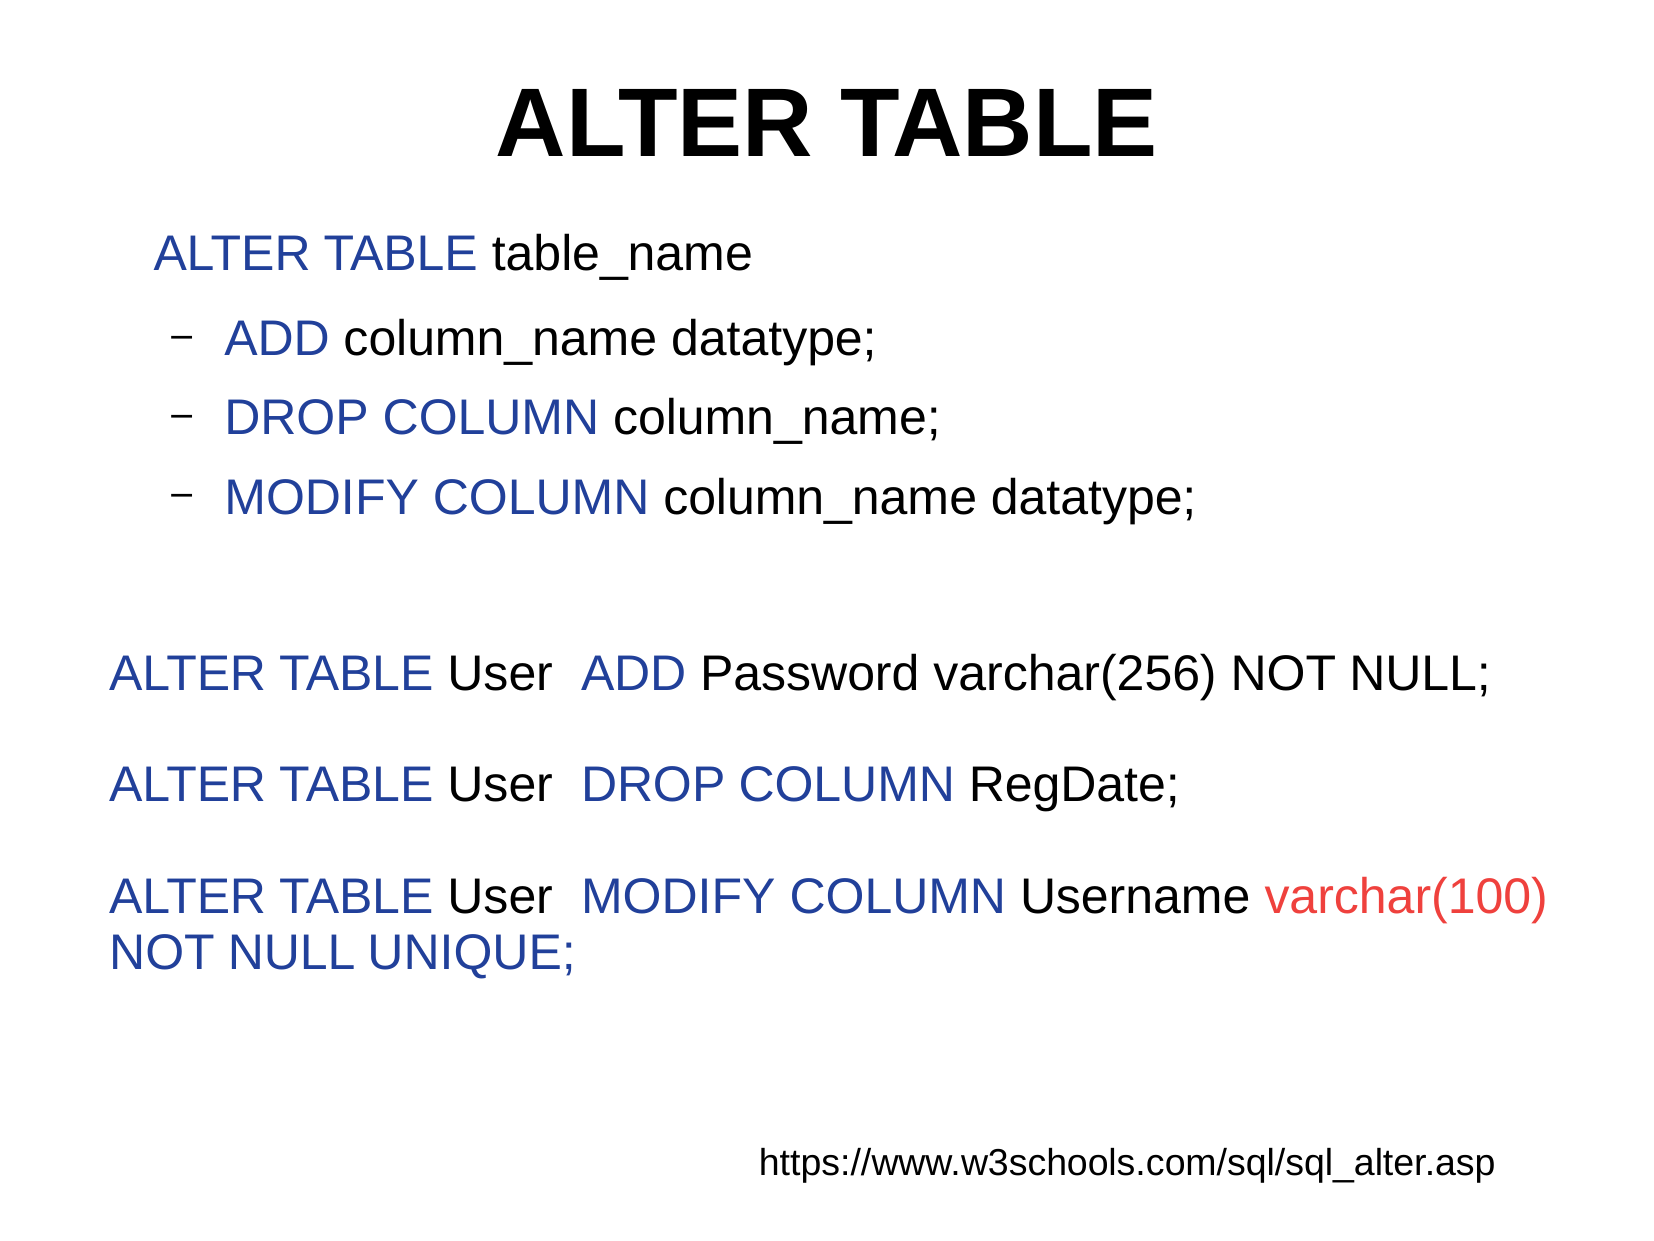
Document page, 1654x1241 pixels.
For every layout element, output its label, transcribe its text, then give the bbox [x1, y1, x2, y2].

text_box https://www.w3schools.com/sql/sql_alter.asp [744, 1133, 1630, 1191]
text_box ALTER TABLE User ADD Password varchar(256) NOT NULL; ALTER TABLE User DROP COLUMN RegDate; ALTER TABLE User MODIFY COLUMN Username varchar(100) NOT NULL UNIQUE; [94, 637, 1607, 988]
list ALTER TABLE table_name ADD column_name datatype; DROP COLUMN column_name; MODIFY COLUMN column_name datatype; [82, 225, 1538, 1186]
title ALTER TABLE [82, 49, 1571, 196]
